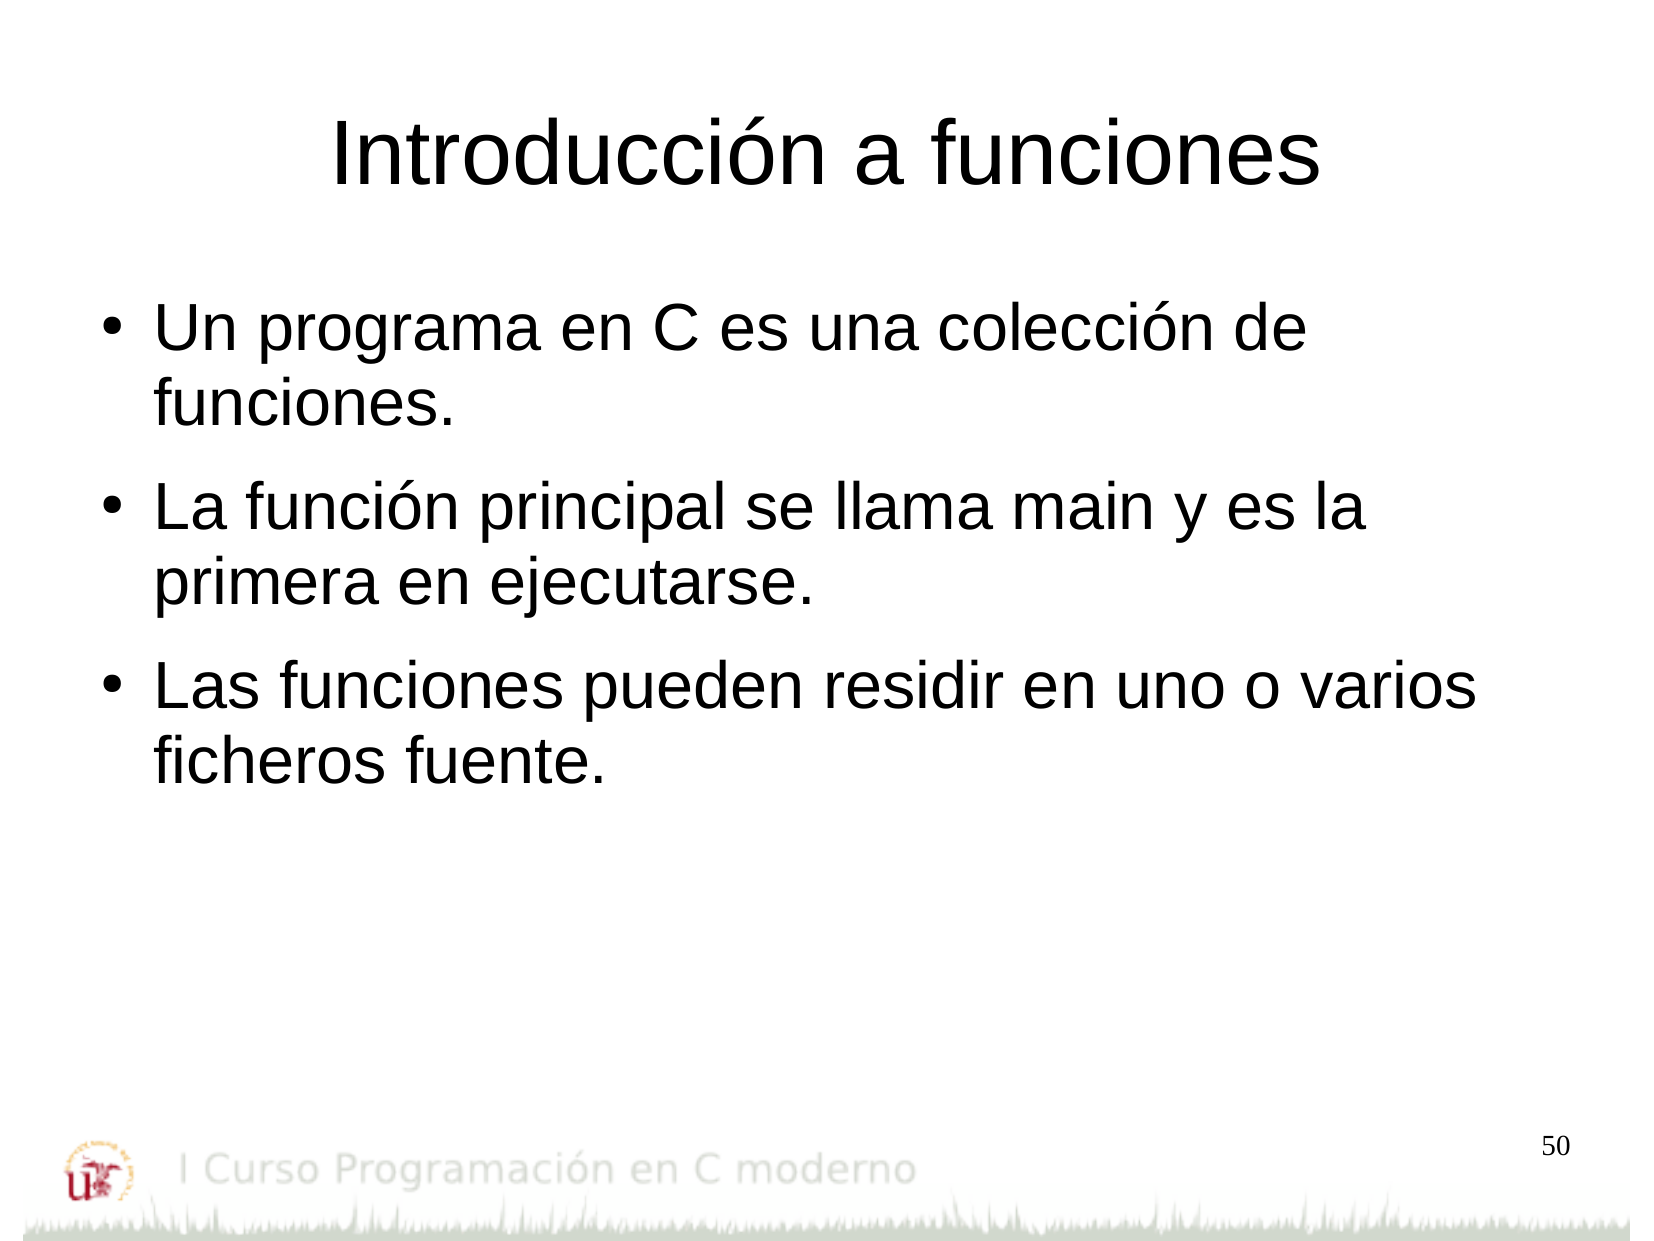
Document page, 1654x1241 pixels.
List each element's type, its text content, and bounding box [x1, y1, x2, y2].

list Un programa en C es una colección de funciones. La función principal se llama main y es la primera en ejecutarse. Las funciones pueden residir en uno o varios ficheros fuente. [82, 290, 1538, 1010]
picture [23, 1136, 1630, 1241]
title Introducción a funciones [82, 49, 1571, 257]
